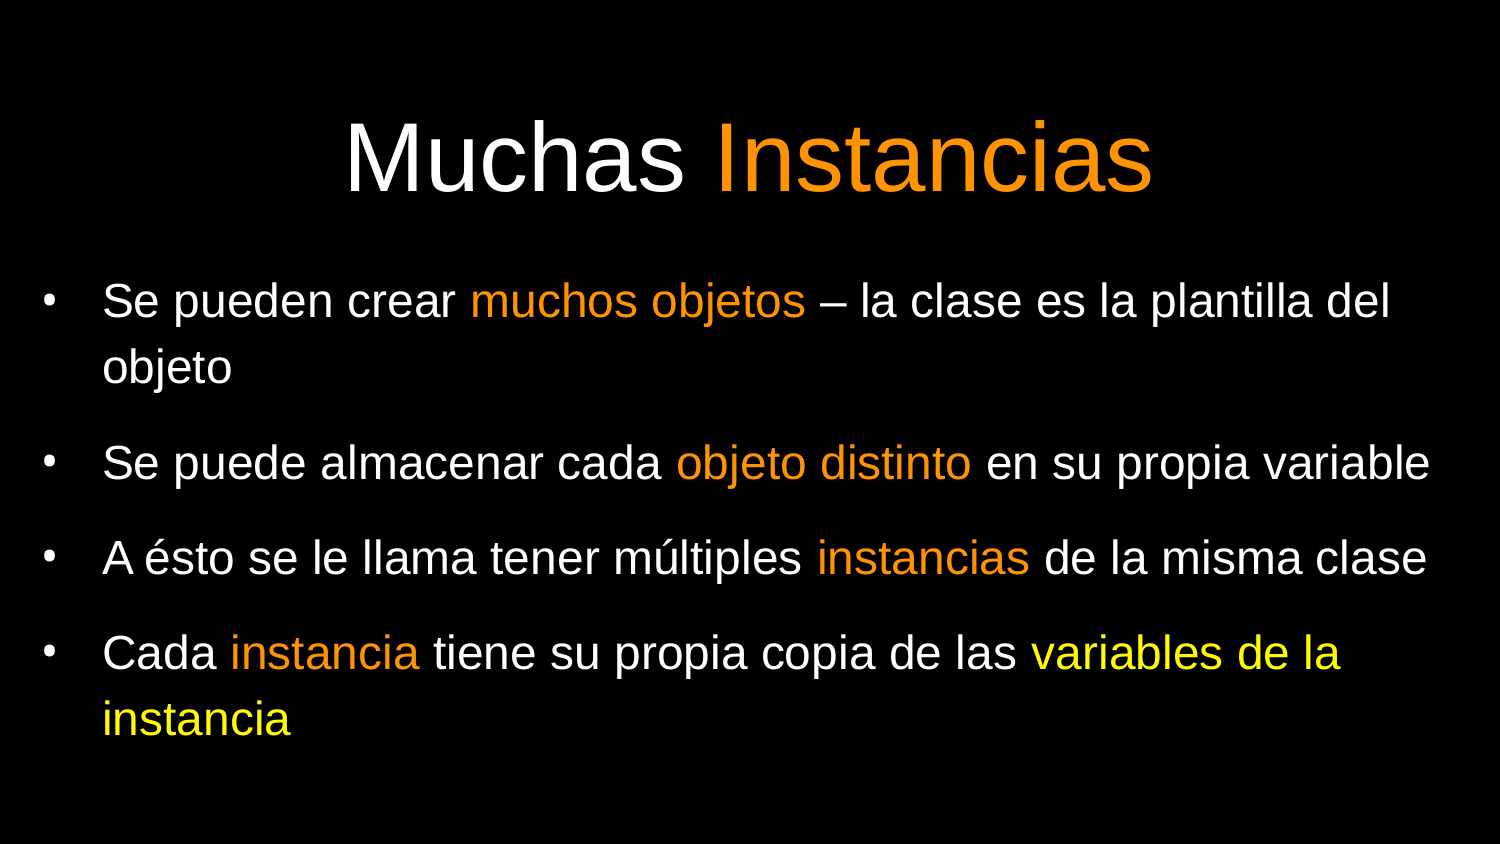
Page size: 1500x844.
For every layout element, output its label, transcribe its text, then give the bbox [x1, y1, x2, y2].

title Muchas Instancias [106, 70, 1393, 235]
list Se pueden crear muchos objetos – la clase es la plantilla del objeto Se puede almacenar cada objeto distinto en su propia variable A ésto se le llama tener múltiples instancias de la misma clase Cada instancia tiene su propia copia de las variables de la instancia [23, 240, 1453, 767]
